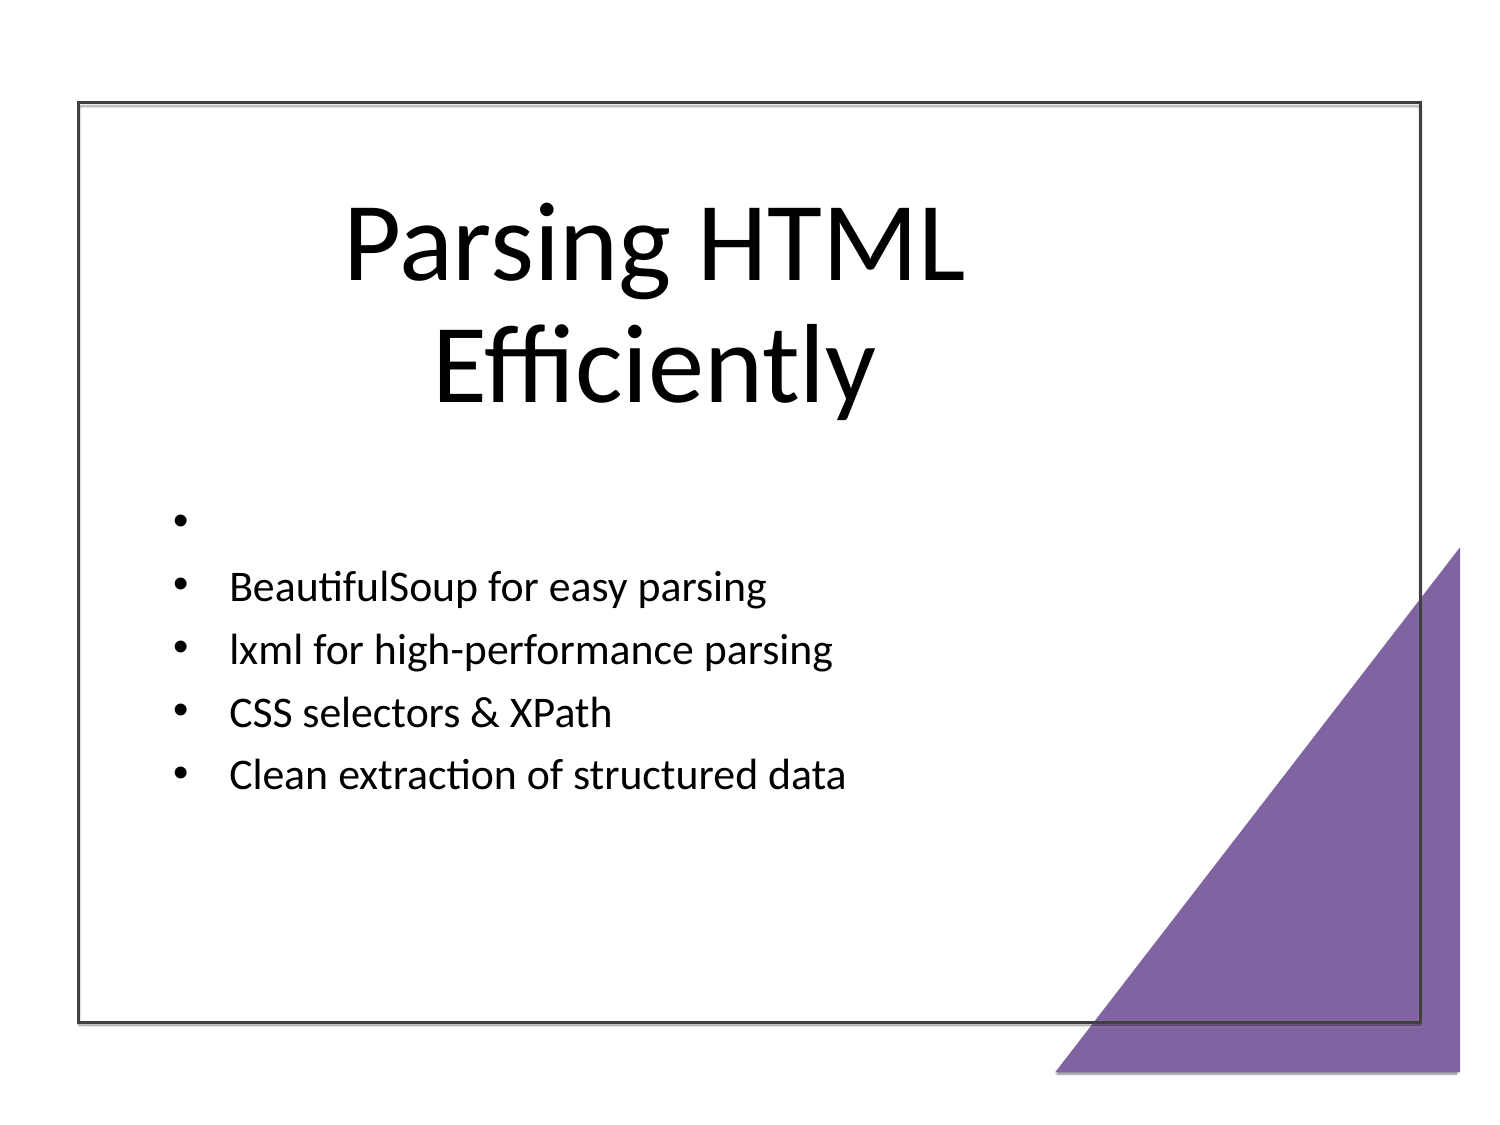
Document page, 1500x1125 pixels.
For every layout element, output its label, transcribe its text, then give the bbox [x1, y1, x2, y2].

title Parsing HTML Efficiently [158, 172, 1152, 438]
text_box [1094, 601, 1418, 1021]
text_box [1055, 547, 1461, 1073]
list BeautifulSoup for easy parsing lxml for high-performance parsing CSS selectors & XPath Clean extraction of structured data [158, 487, 1152, 947]
